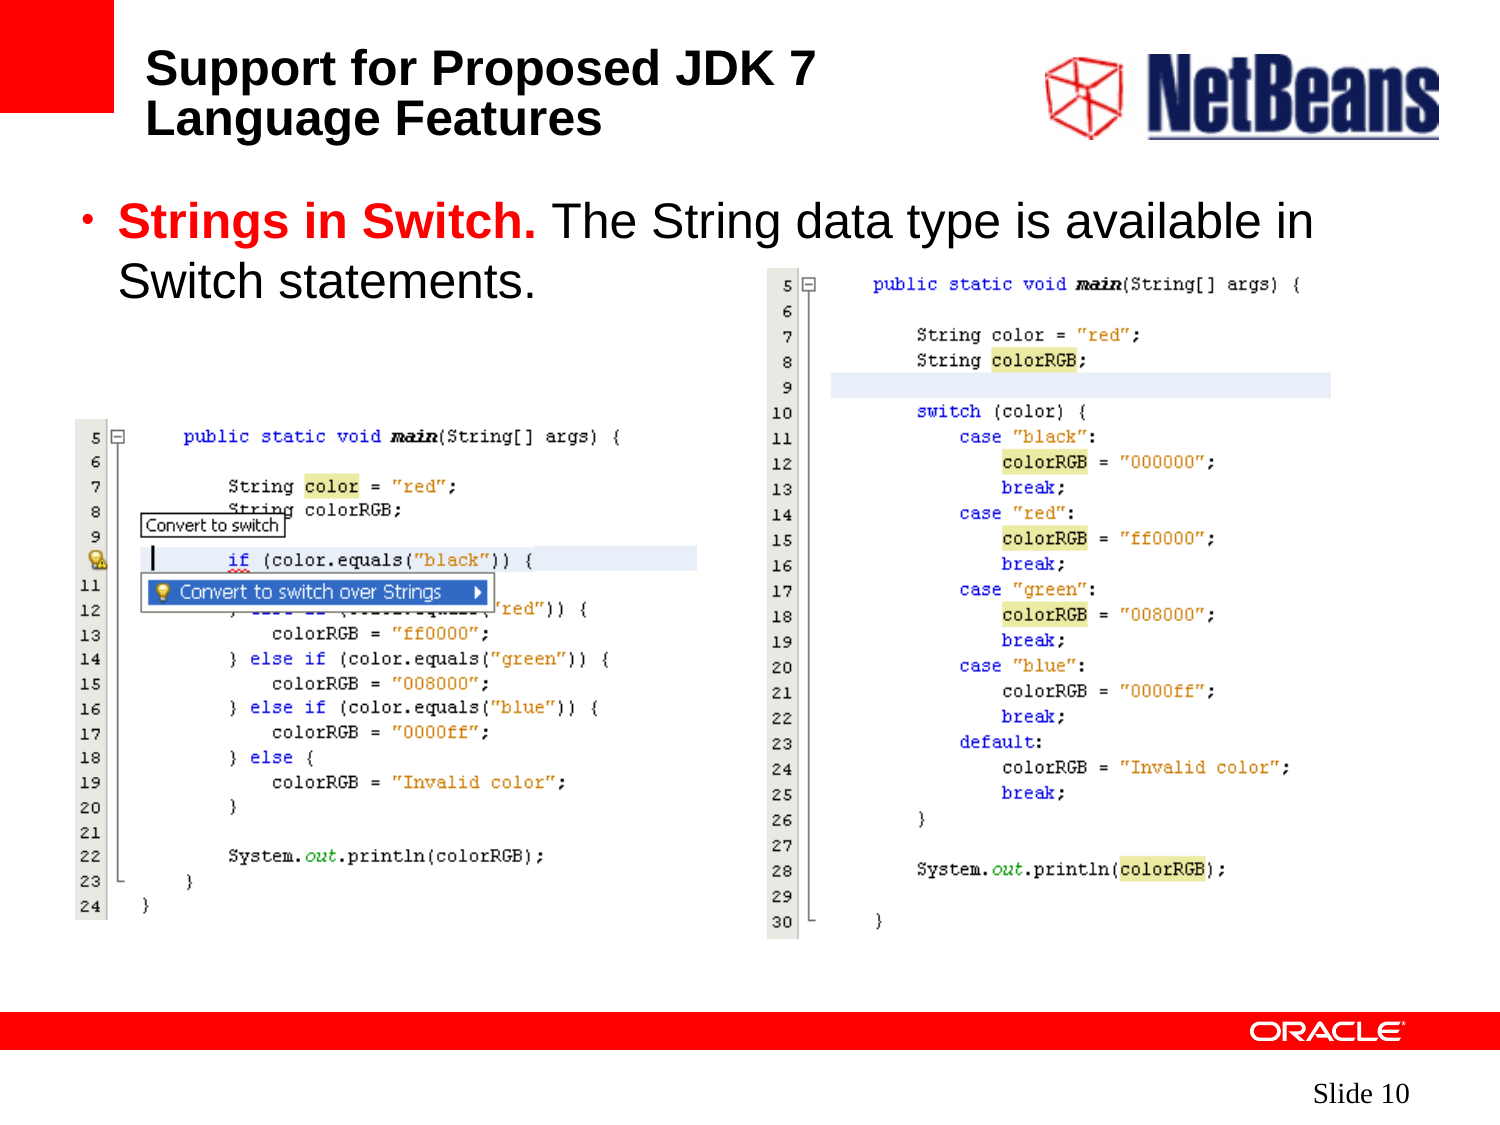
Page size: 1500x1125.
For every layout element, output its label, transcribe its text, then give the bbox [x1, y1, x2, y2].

list Strings in Switch. The String data type is available in Switch statements. [80, 188, 1343, 969]
title Support for Proposed JDK 7 Language Features [130, 30, 1020, 161]
picture [75, 419, 697, 920]
picture [1045, 54, 1439, 140]
picture [0, 0, 114, 113]
picture [767, 268, 1331, 939]
picture [0, 1012, 1500, 1050]
